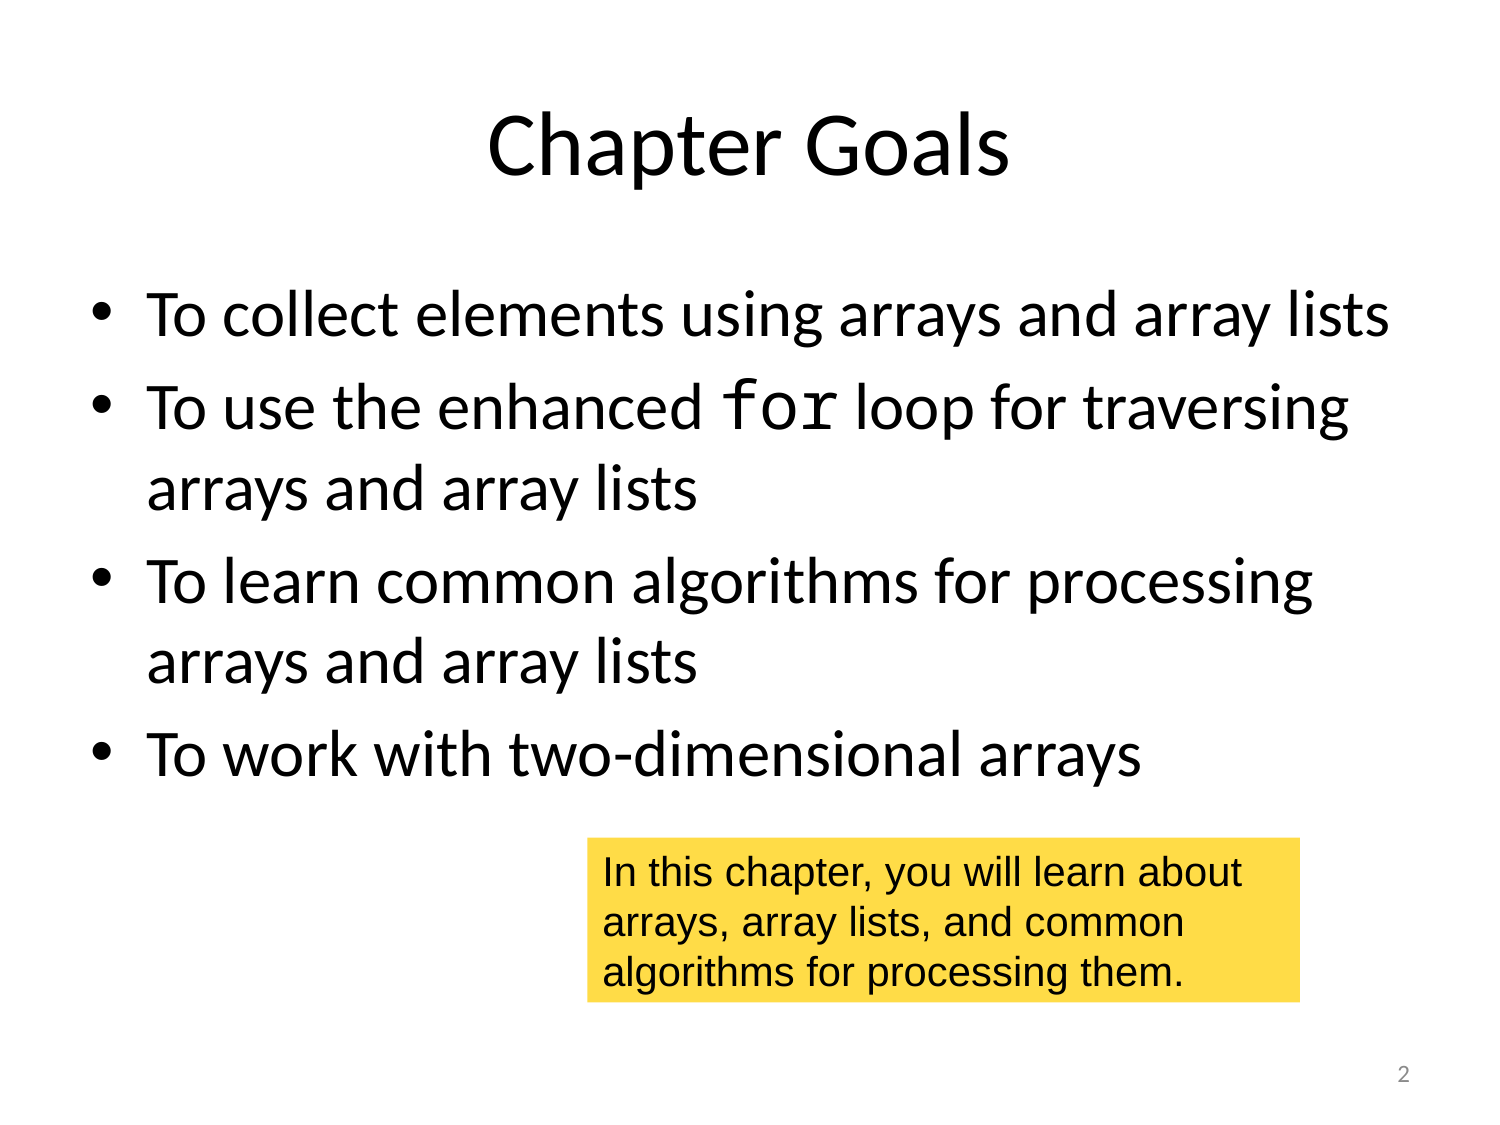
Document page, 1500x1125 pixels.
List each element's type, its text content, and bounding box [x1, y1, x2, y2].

title Chapter Goals [75, 45, 1425, 233]
slide_number <number> [1074, 1042, 1425, 1103]
text_box In this chapter, you will learn about arrays, array lists, and common algorithms for processing them. [587, 837, 1300, 1003]
list To collect elements using arrays and array lists To use the enhanced for loop for traversing arrays and array lists To learn common algorithms for processing arrays and array lists To work with two-dimensional arrays [75, 262, 1425, 1005]
